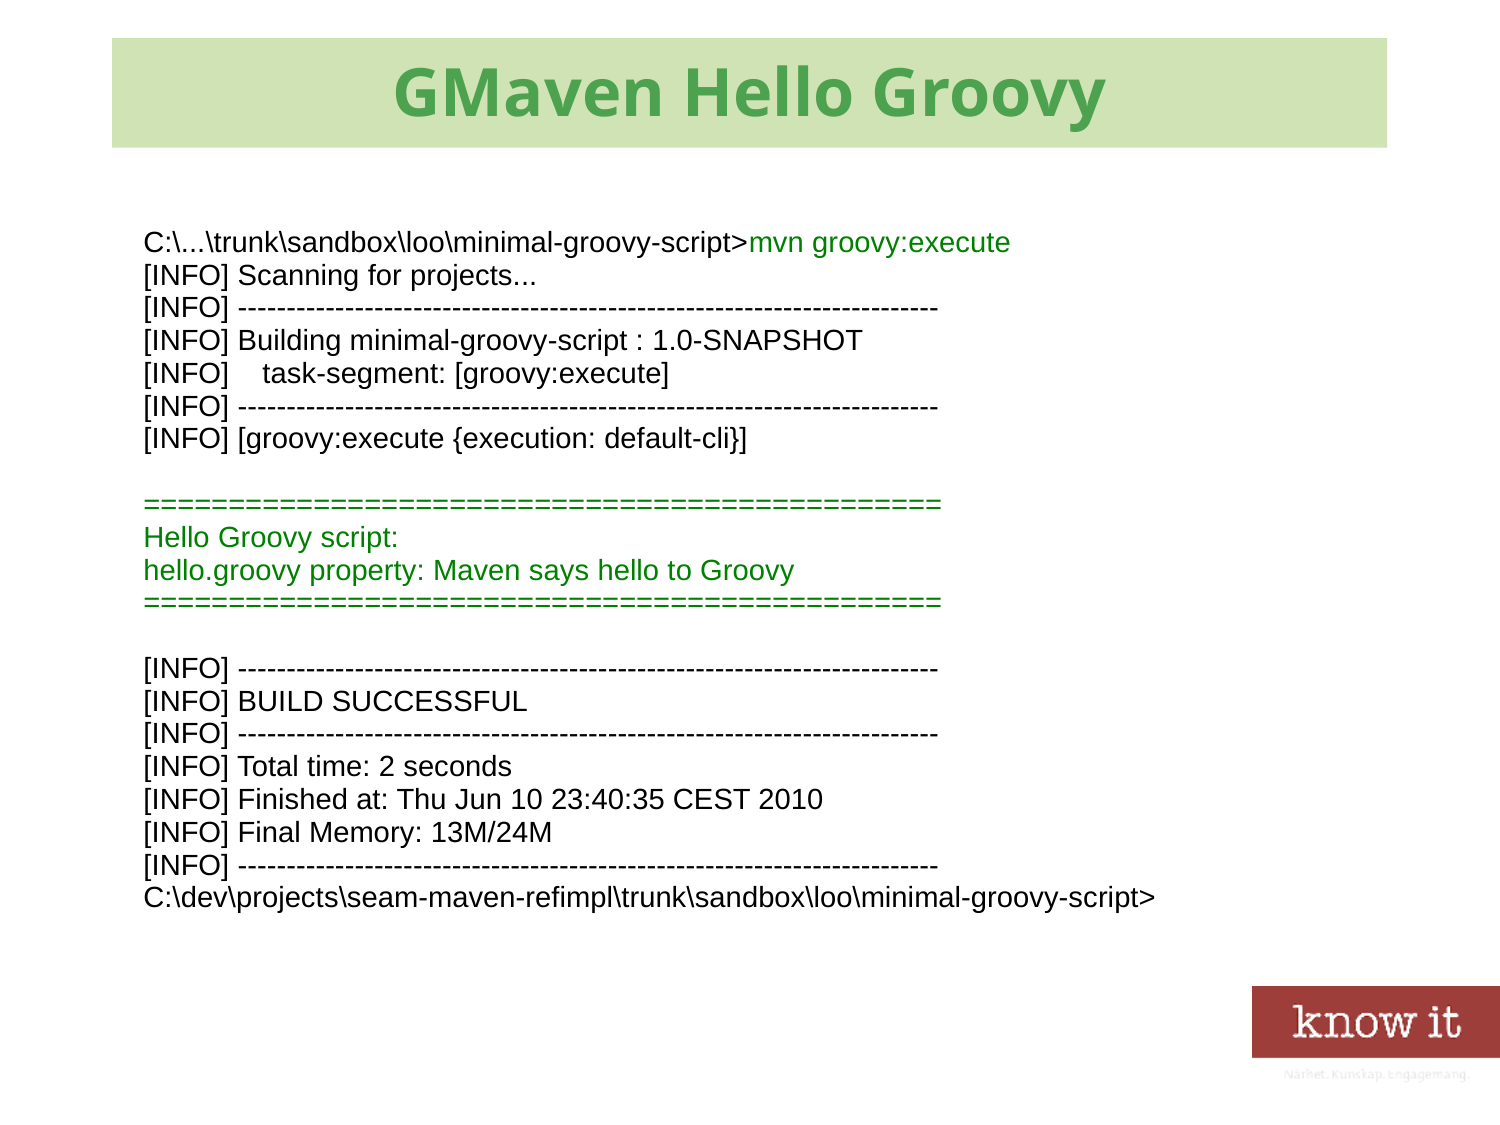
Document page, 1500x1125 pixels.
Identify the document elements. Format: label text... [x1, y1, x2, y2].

text_box GMaven Hello Groovy [112, 38, 1388, 148]
text_box C:\...\trunk\sandbox\loo\minimal-groovy-script>mvn groovy:execute [INFO] Scanning for projects... [INFO] ------------------------------------------------------------------------ [INFO] Building minimal-groovy-script : 1.0-SNAPSHOT [INFO] task-segment: [groovy:execute] [INFO] ------------------------------------------------------------------------ [INFO] [groovy:execute {execution: default-cli}] =============================================== Hello Groovy script: hello.groovy property: Maven says hello to Groovy =============================================== [INFO] ------------------------------------------------------------------------ [INFO] BUILD SUCCESSFUL [INFO] ------------------------------------------------------------------------ [INFO] Total time: 2 seconds [INFO] Finished at: Thu Jun 10 23:40:35 CEST 2010 [INFO] Final Memory: 13M/24M [INFO] ------------------------------------------------------------------------ C:\dev\projects\seam-maven-refimpl\trunk\sandbox\loo\minimal-groovy-script> [128, 218, 1388, 922]
picture [1252, 986, 1500, 1058]
